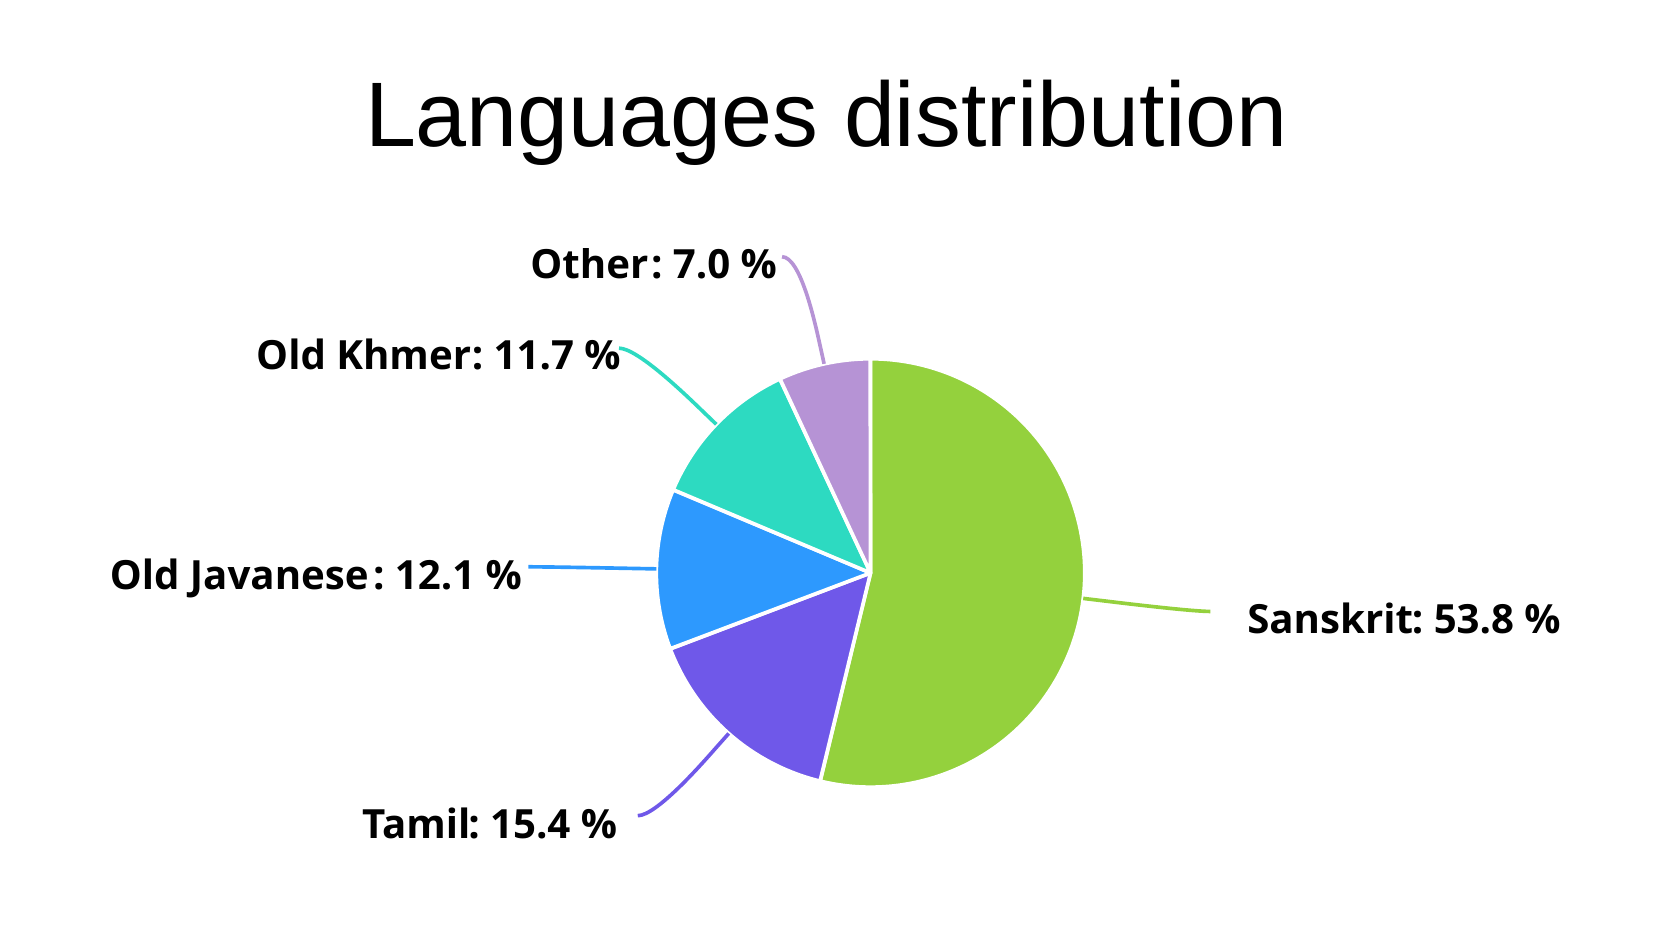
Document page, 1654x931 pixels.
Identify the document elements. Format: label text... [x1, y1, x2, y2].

picture [112, 248, 1561, 839]
title Languages distribution [82, 37, 1571, 193]
